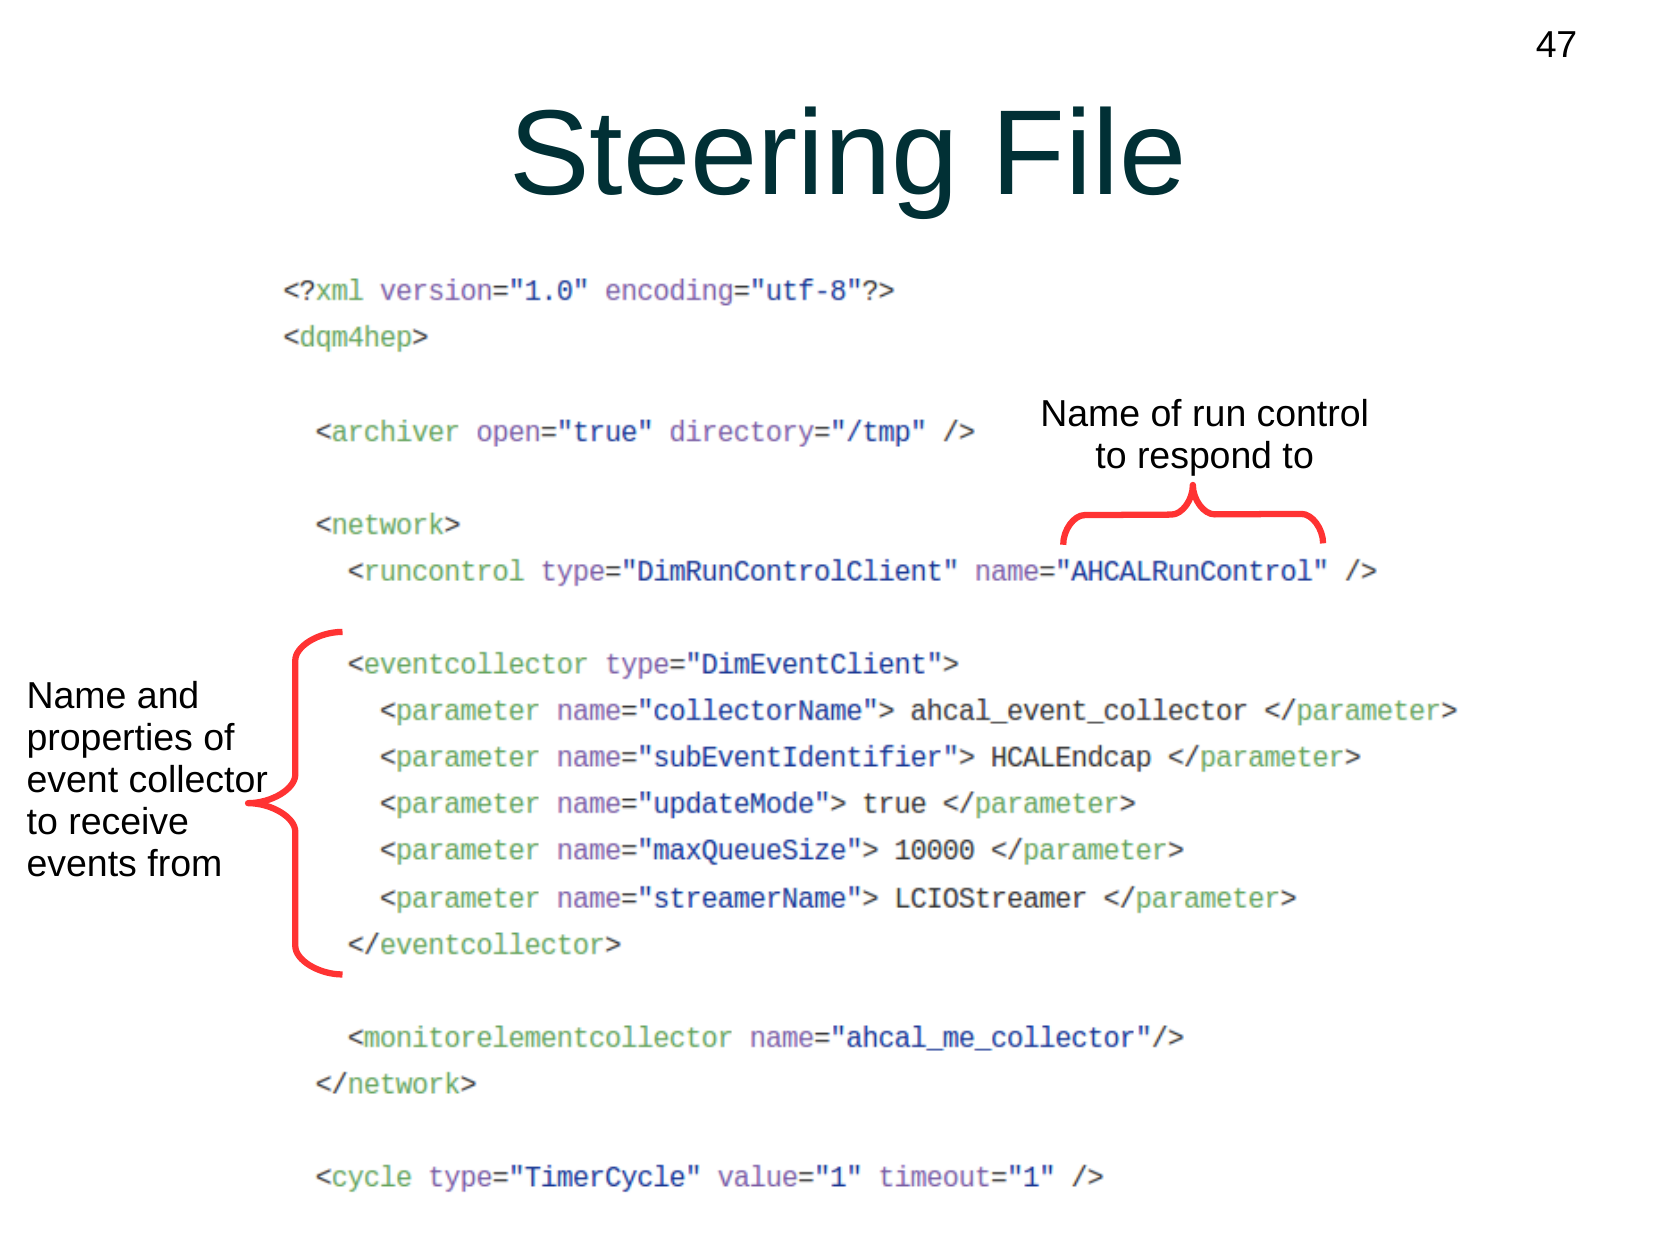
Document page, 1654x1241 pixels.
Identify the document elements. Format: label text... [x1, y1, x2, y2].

picture [271, 270, 1477, 1241]
title Steering File [82, 49, 1571, 257]
text_box Name and properties of event collector to receive events from [11, 667, 308, 963]
text_box Name of run control to respond to [1015, 385, 1394, 485]
text_box <number> [1521, 16, 1654, 84]
